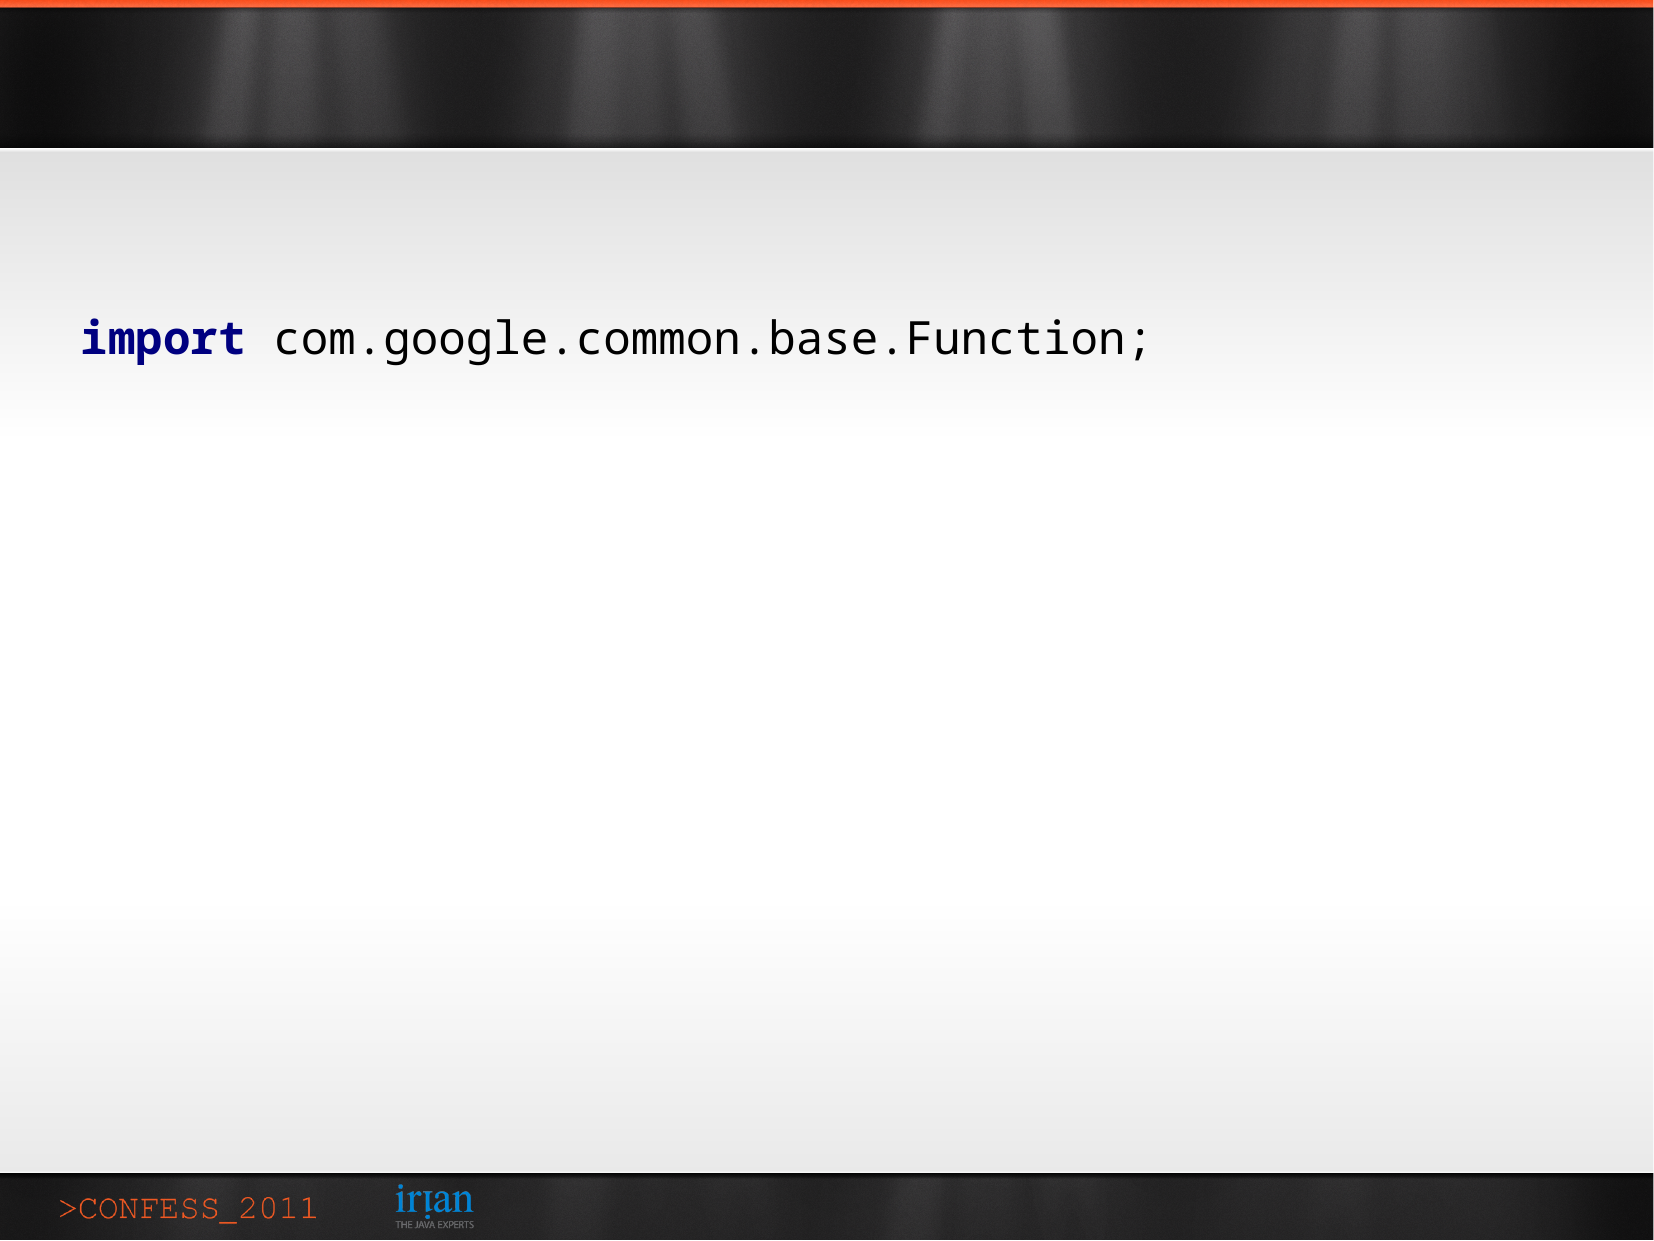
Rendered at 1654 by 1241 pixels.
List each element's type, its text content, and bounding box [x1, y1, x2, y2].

picture [0, 0, 1654, 1240]
text_box import com.google.common.base.Function; [80, 305, 1654, 1125]
